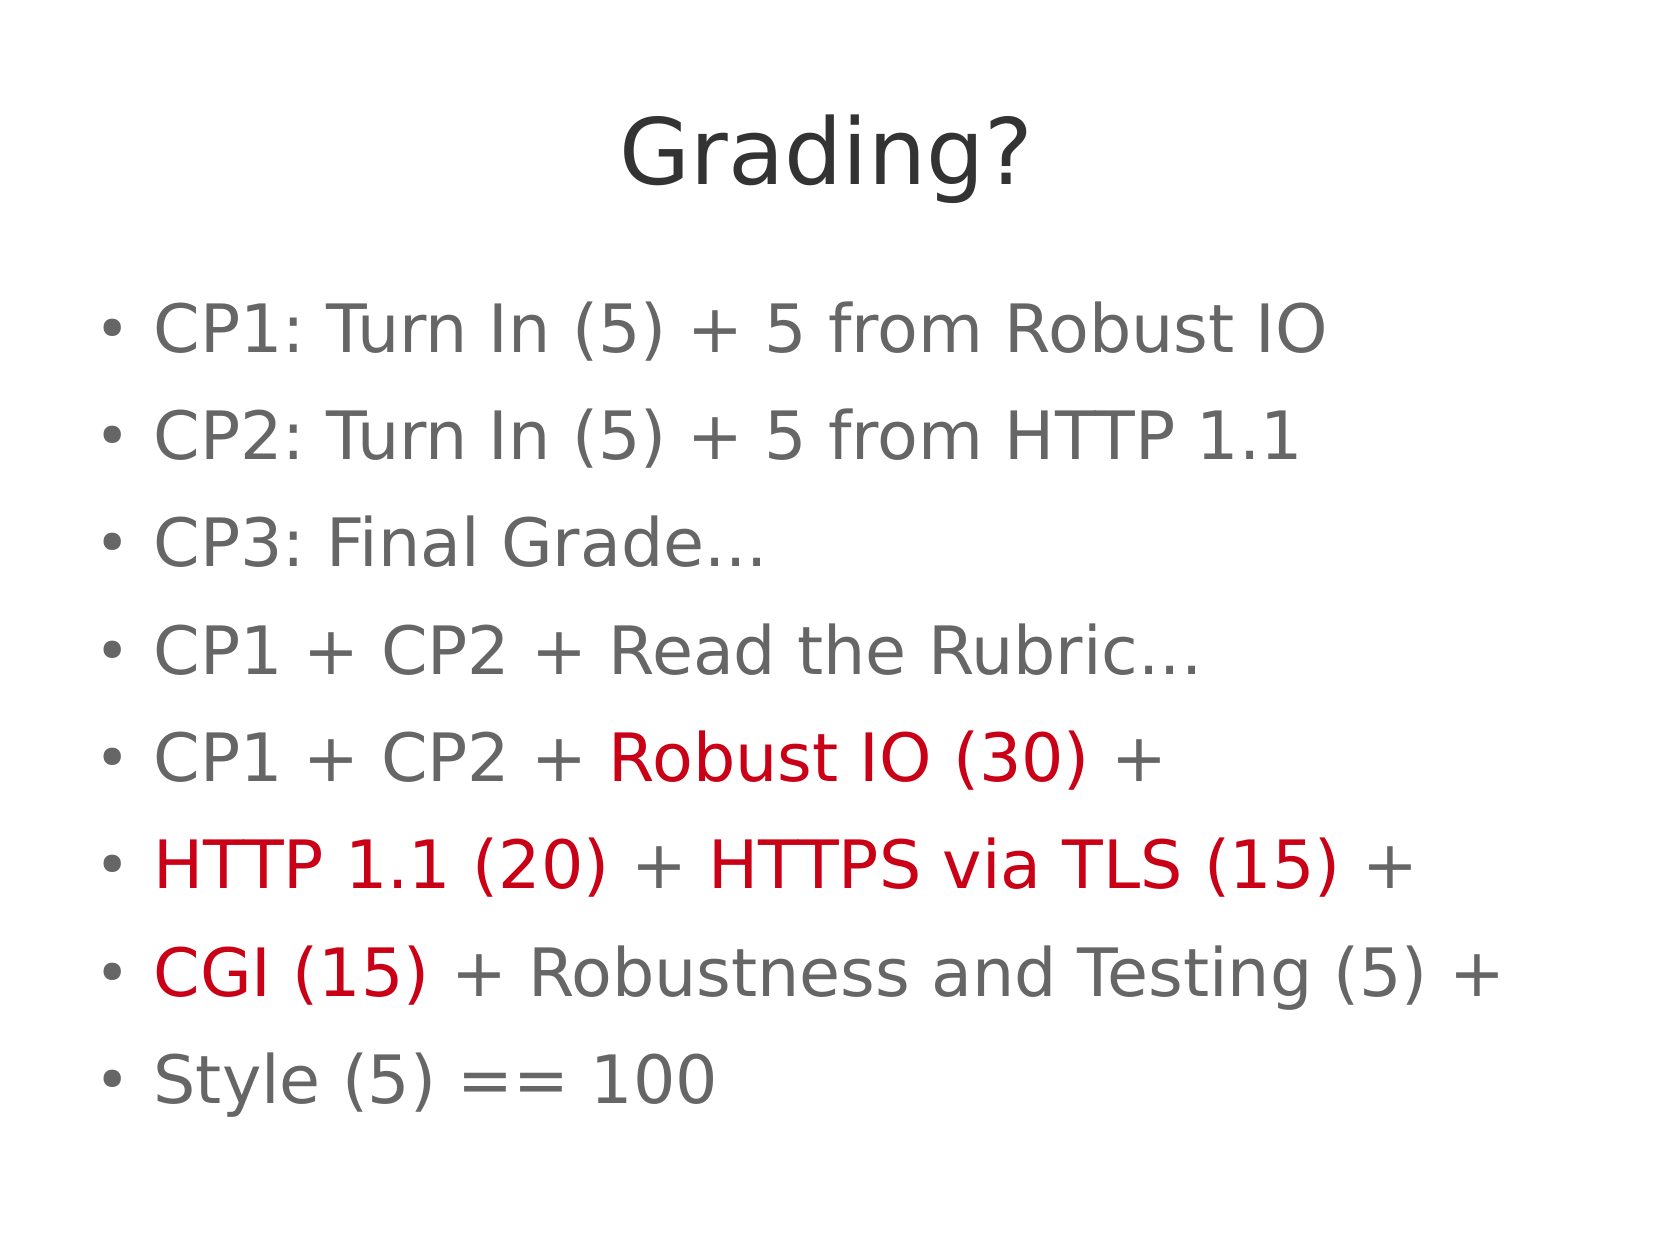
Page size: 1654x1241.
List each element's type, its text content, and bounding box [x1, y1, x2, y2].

title Grading? [82, 49, 1571, 257]
list CP1: Turn In (5) + 5 from Robust IO CP2: Turn In (5) + 5 from HTTP 1.1 CP3: Final Grade... CP1 + CP2 + Read the Rubric... CP1 + CP2 + Robust IO (30) + HTTP 1.1 (20) + HTTPS via TLS (15) + CGI (15) + Robustness and Testing (5) + Style (5) == 100 [82, 290, 1571, 1109]
